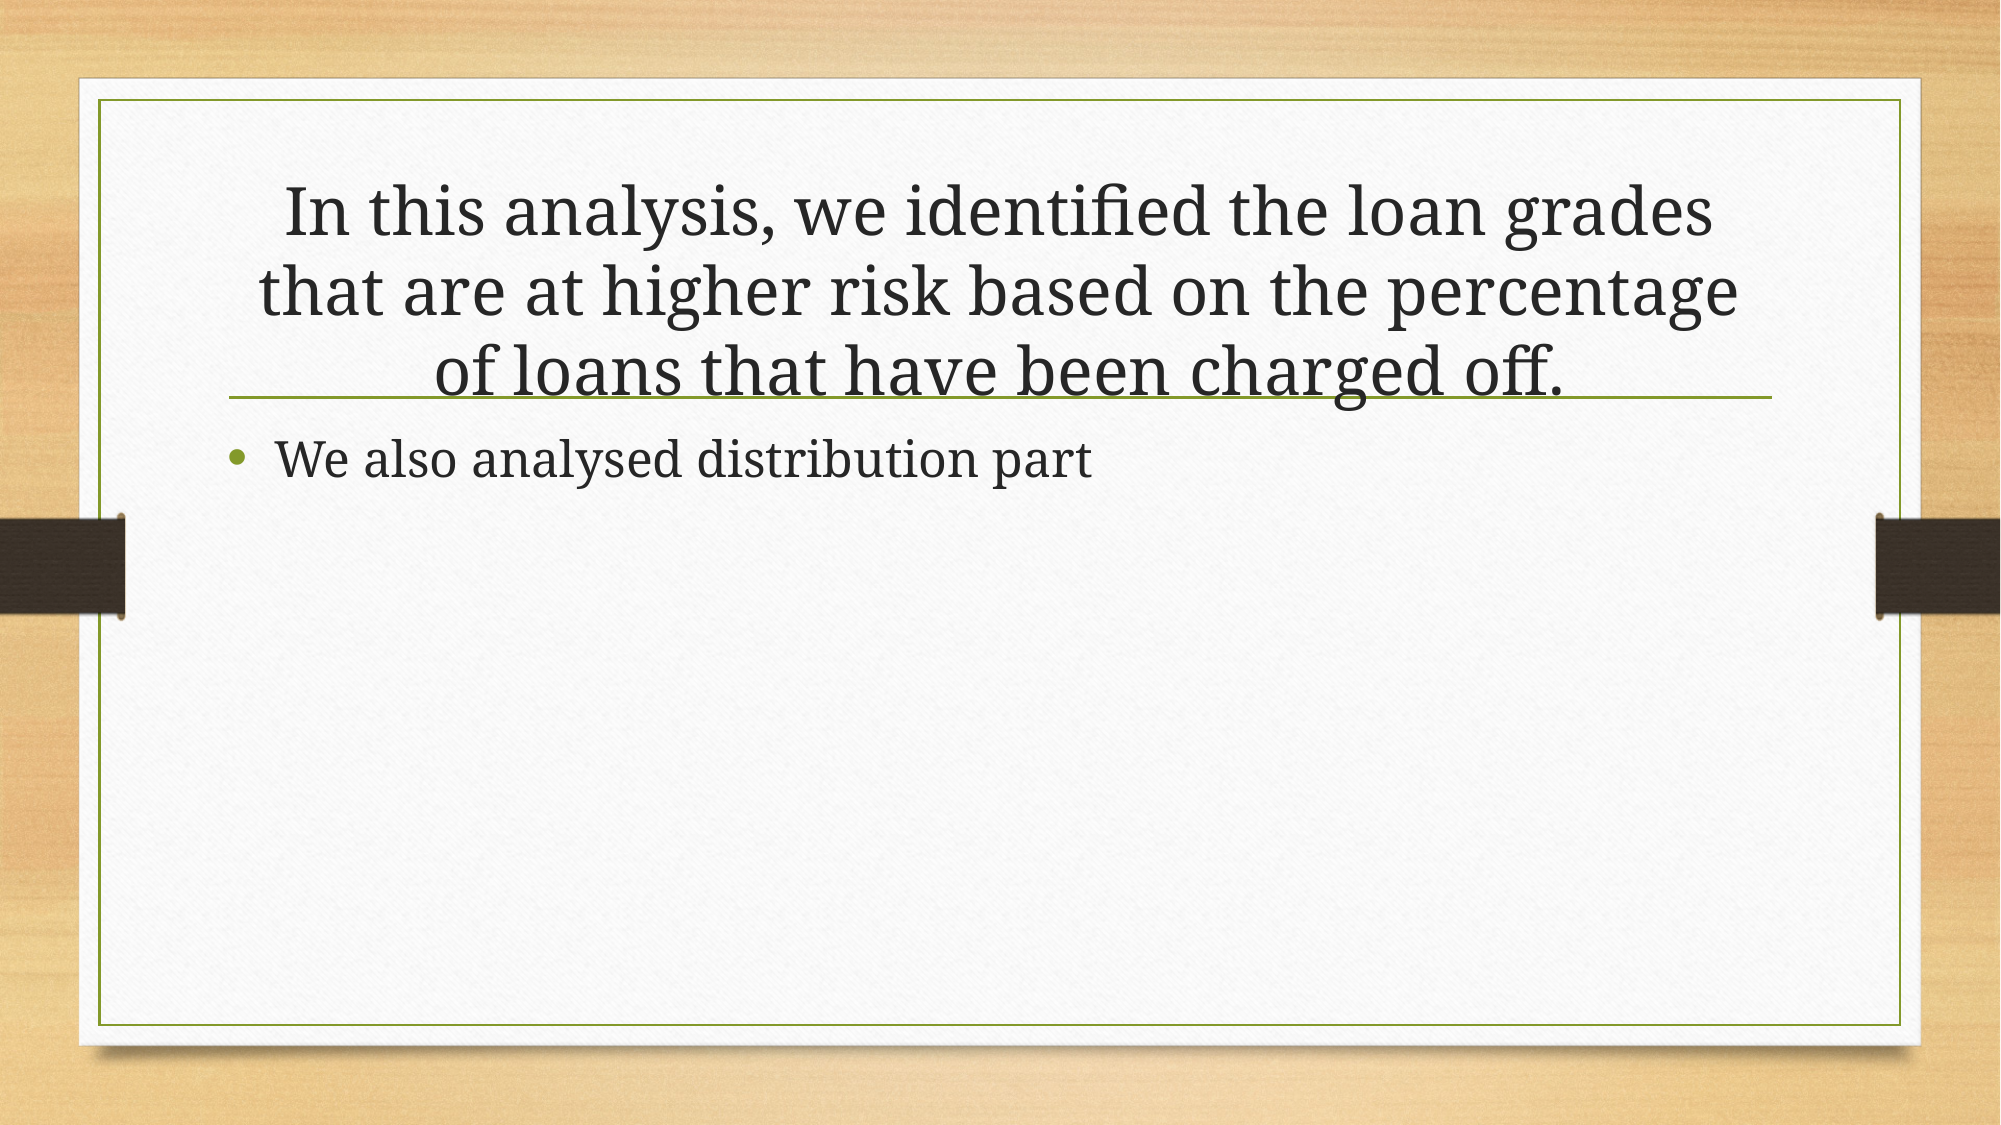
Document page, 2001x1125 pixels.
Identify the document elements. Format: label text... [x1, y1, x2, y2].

list We also analysed distribution part [212, 419, 1788, 964]
title In this analysis, we identified the loan grades that are at higher risk based on the percentage of loans that have been charged off. [212, 161, 1788, 376]
